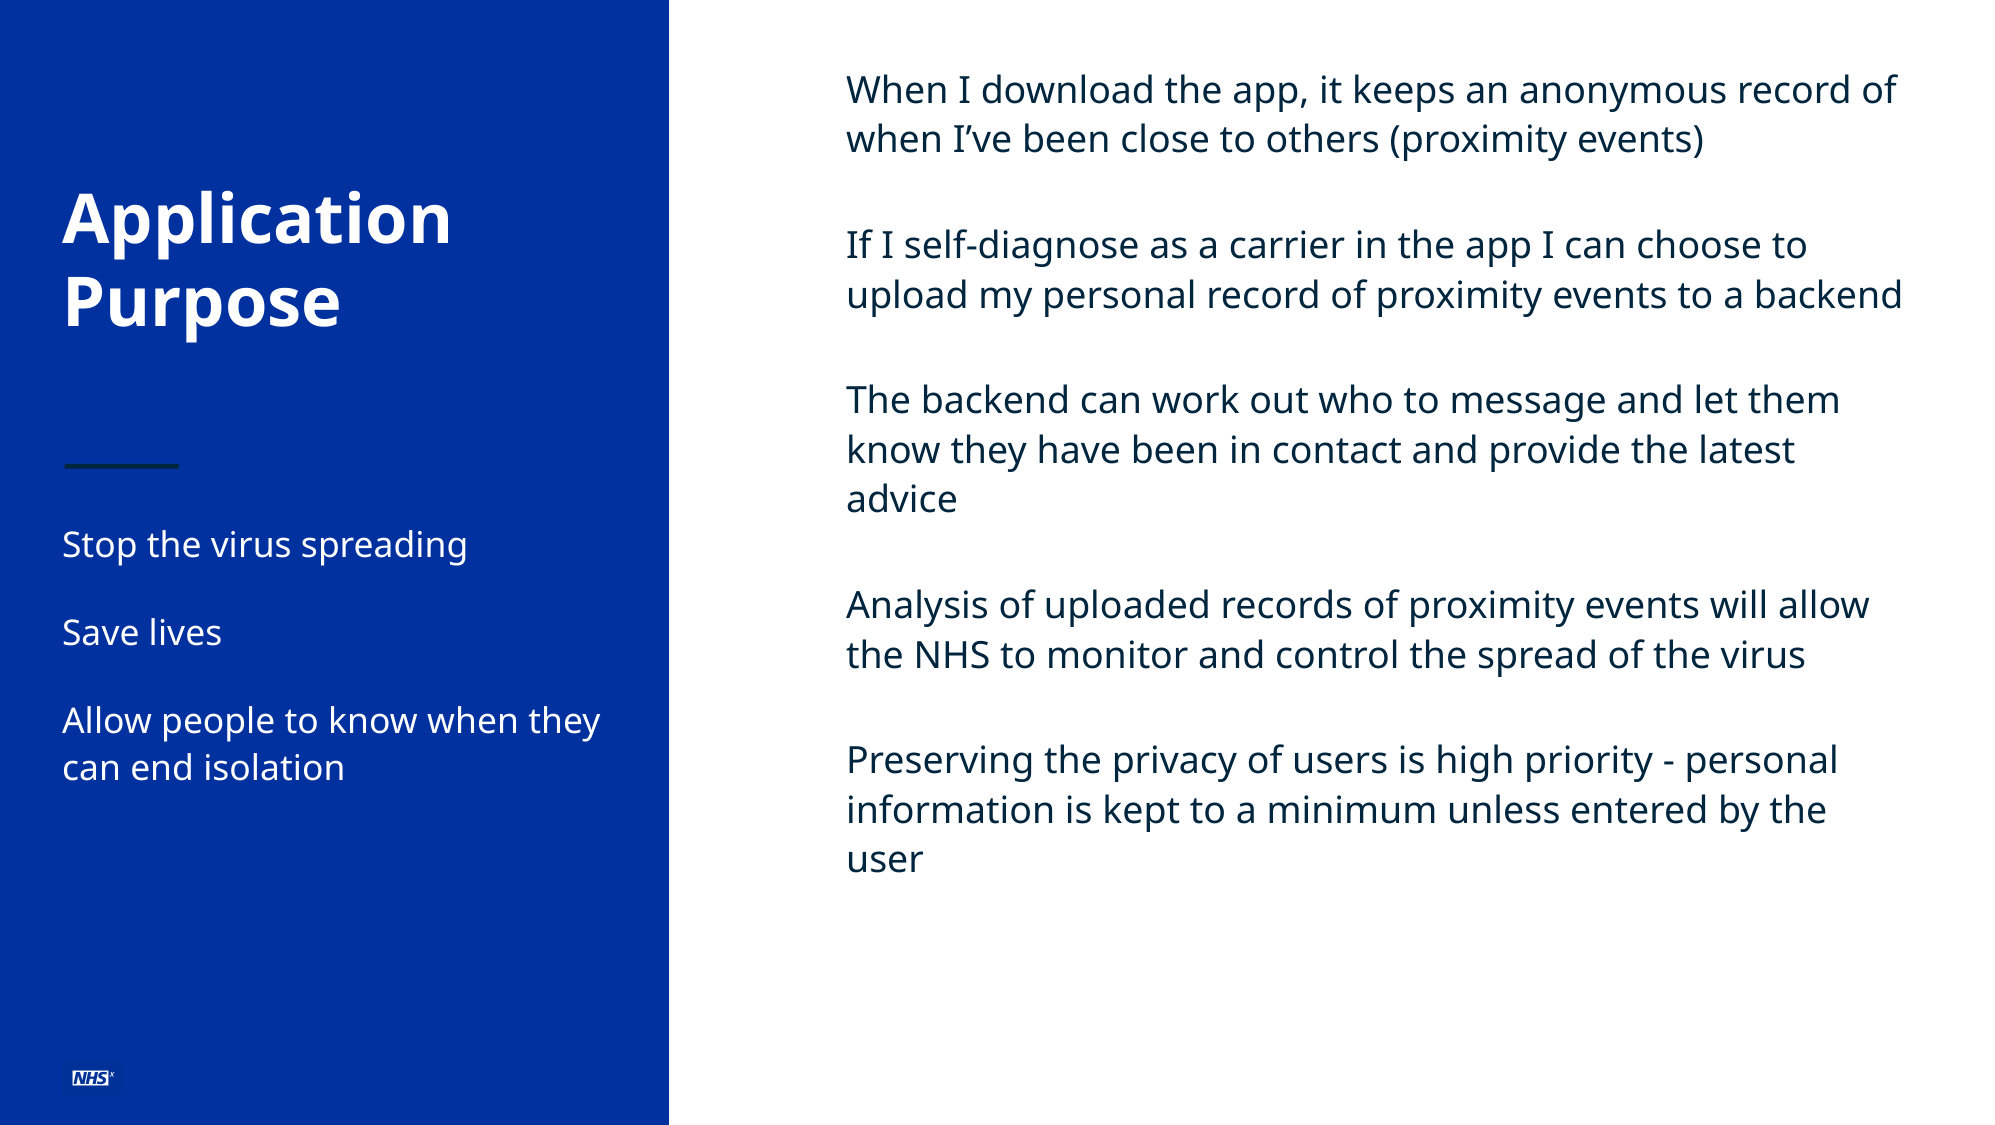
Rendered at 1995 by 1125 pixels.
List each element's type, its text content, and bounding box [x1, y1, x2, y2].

picture [62, 1061, 125, 1095]
subtitle Stop the virus spreading Save lives Allow people to know when they can end isolation [42, 497, 643, 825]
title Application Purpose [42, 120, 643, 443]
list When I download the app, it keeps an anonymous record of when I’ve been close to others (proximity events) If I self-diagnose as a carrier in the app I can choose to upload my personal record of proximity events to a backend The backend can work out who to message and let them know they have been in contact and provide the latest advice Analysis of uploaded records of proximity events will allow the NHS to monitor and control the spread of the virus Preserving the privacy of users is high priority - personal information is kept to a minimum unless entered by the user [826, 41, 1928, 943]
